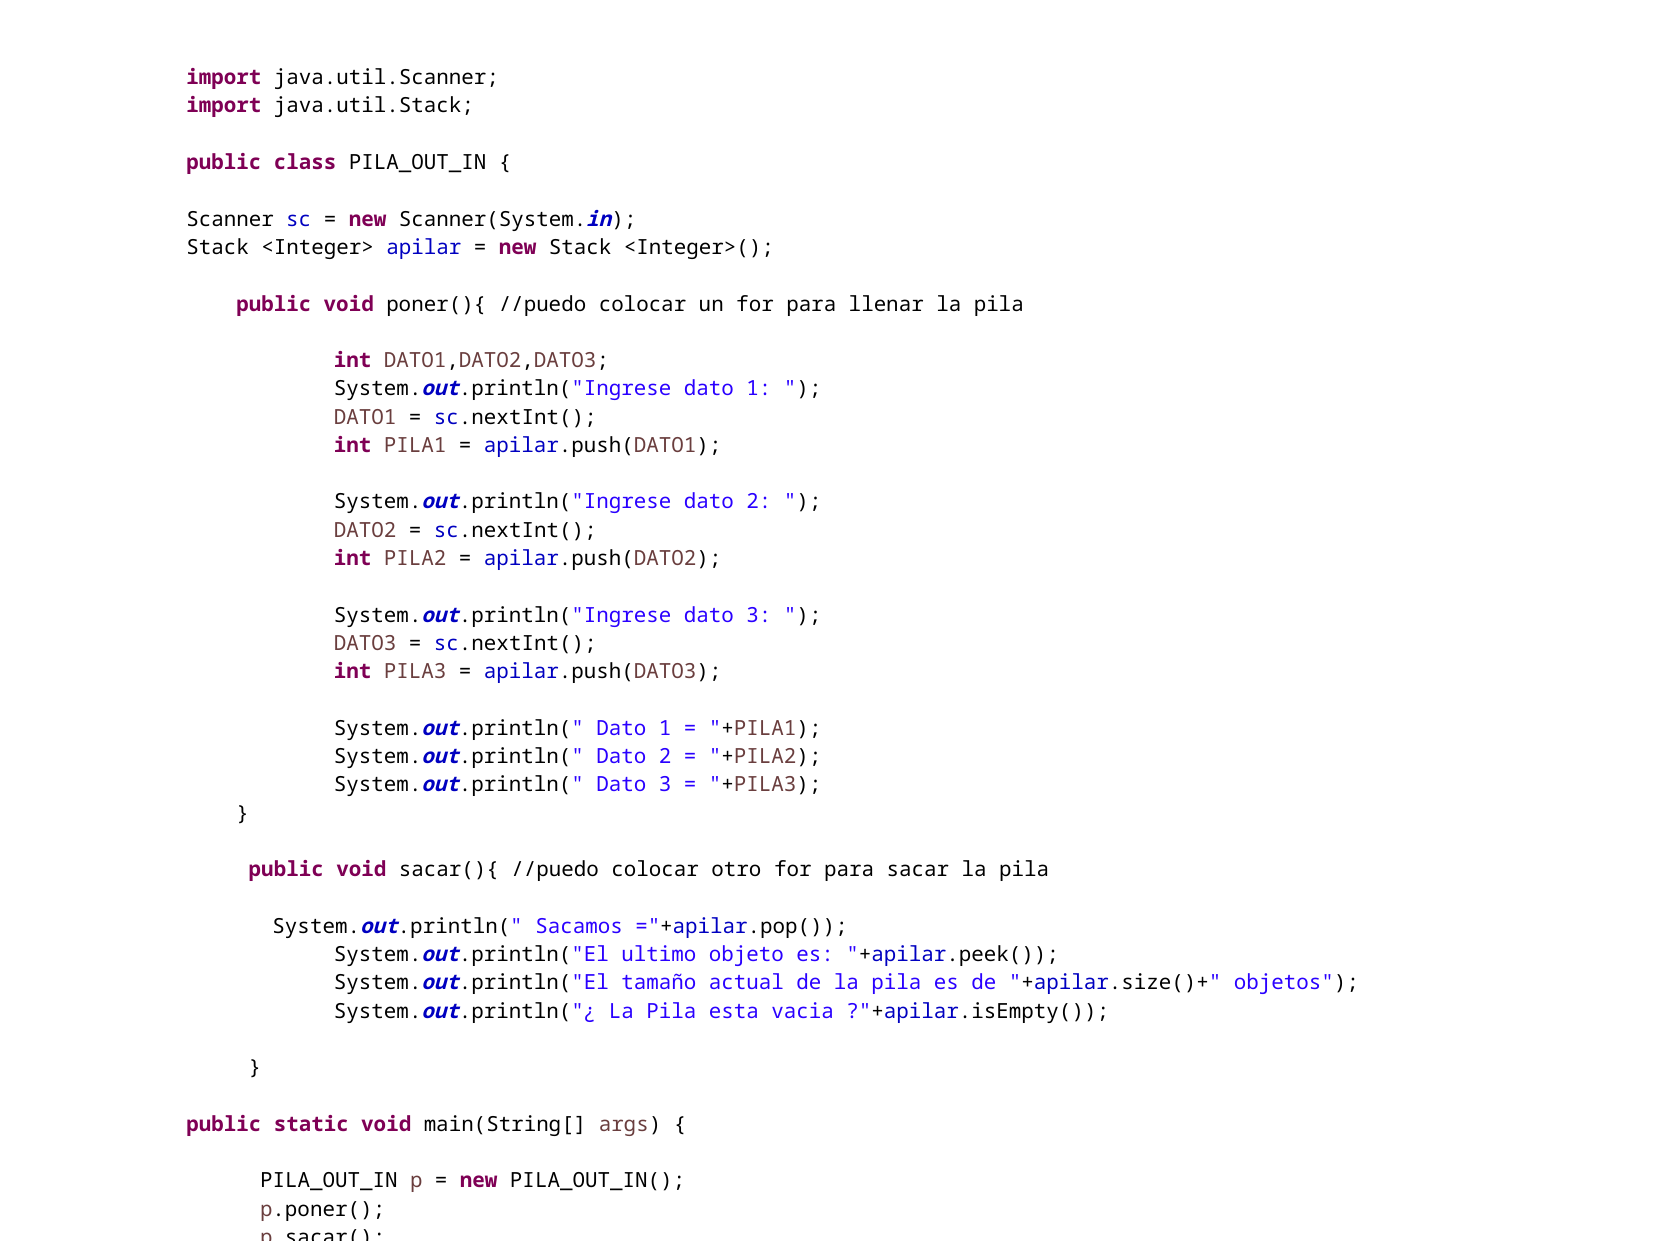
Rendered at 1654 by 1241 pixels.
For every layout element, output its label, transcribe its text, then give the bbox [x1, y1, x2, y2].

text_box import java.util.Scanner; import java.util.Stack; public class PILA_OUT_IN { Scanner sc = new Scanner(System.in); Stack <Integer> apilar = new Stack <Integer>(); public void poner(){ //puedo colocar un for para llenar la pila int DATO1,DATO2,DATO3; System.out.println("Ingrese dato 1: "); DATO1 = sc.nextInt(); int PILA1 = apilar.push(DATO1); System.out.println("Ingrese dato 2: "); DATO2 = sc.nextInt(); int PILA2 = apilar.push(DATO2); System.out.println("Ingrese dato 3: "); DATO3 = sc.nextInt(); int PILA3 = apilar.push(DATO3); System.out.println(" Dato 1 = "+PILA1); System.out.println(" Dato 2 = "+PILA2); System.out.println(" Dato 3 = "+PILA3); } public void sacar(){ //puedo colocar otro for para sacar la pila System.out.println(" Sacamos ="+apilar.pop()); System.out.println("El ultimo objeto es: "+apilar.peek()); System.out.println("El tamaño actual de la pila es de "+apilar.size()+" objetos"); System.out.println("¿ La Pila esta vacia ?"+apilar.isEmpty()); } public static void main(String[] args) { PILA_OUT_IN p = new PILA_OUT_IN(); p.poner(); p.sacar(); } } [171, 55, 1477, 1211]
